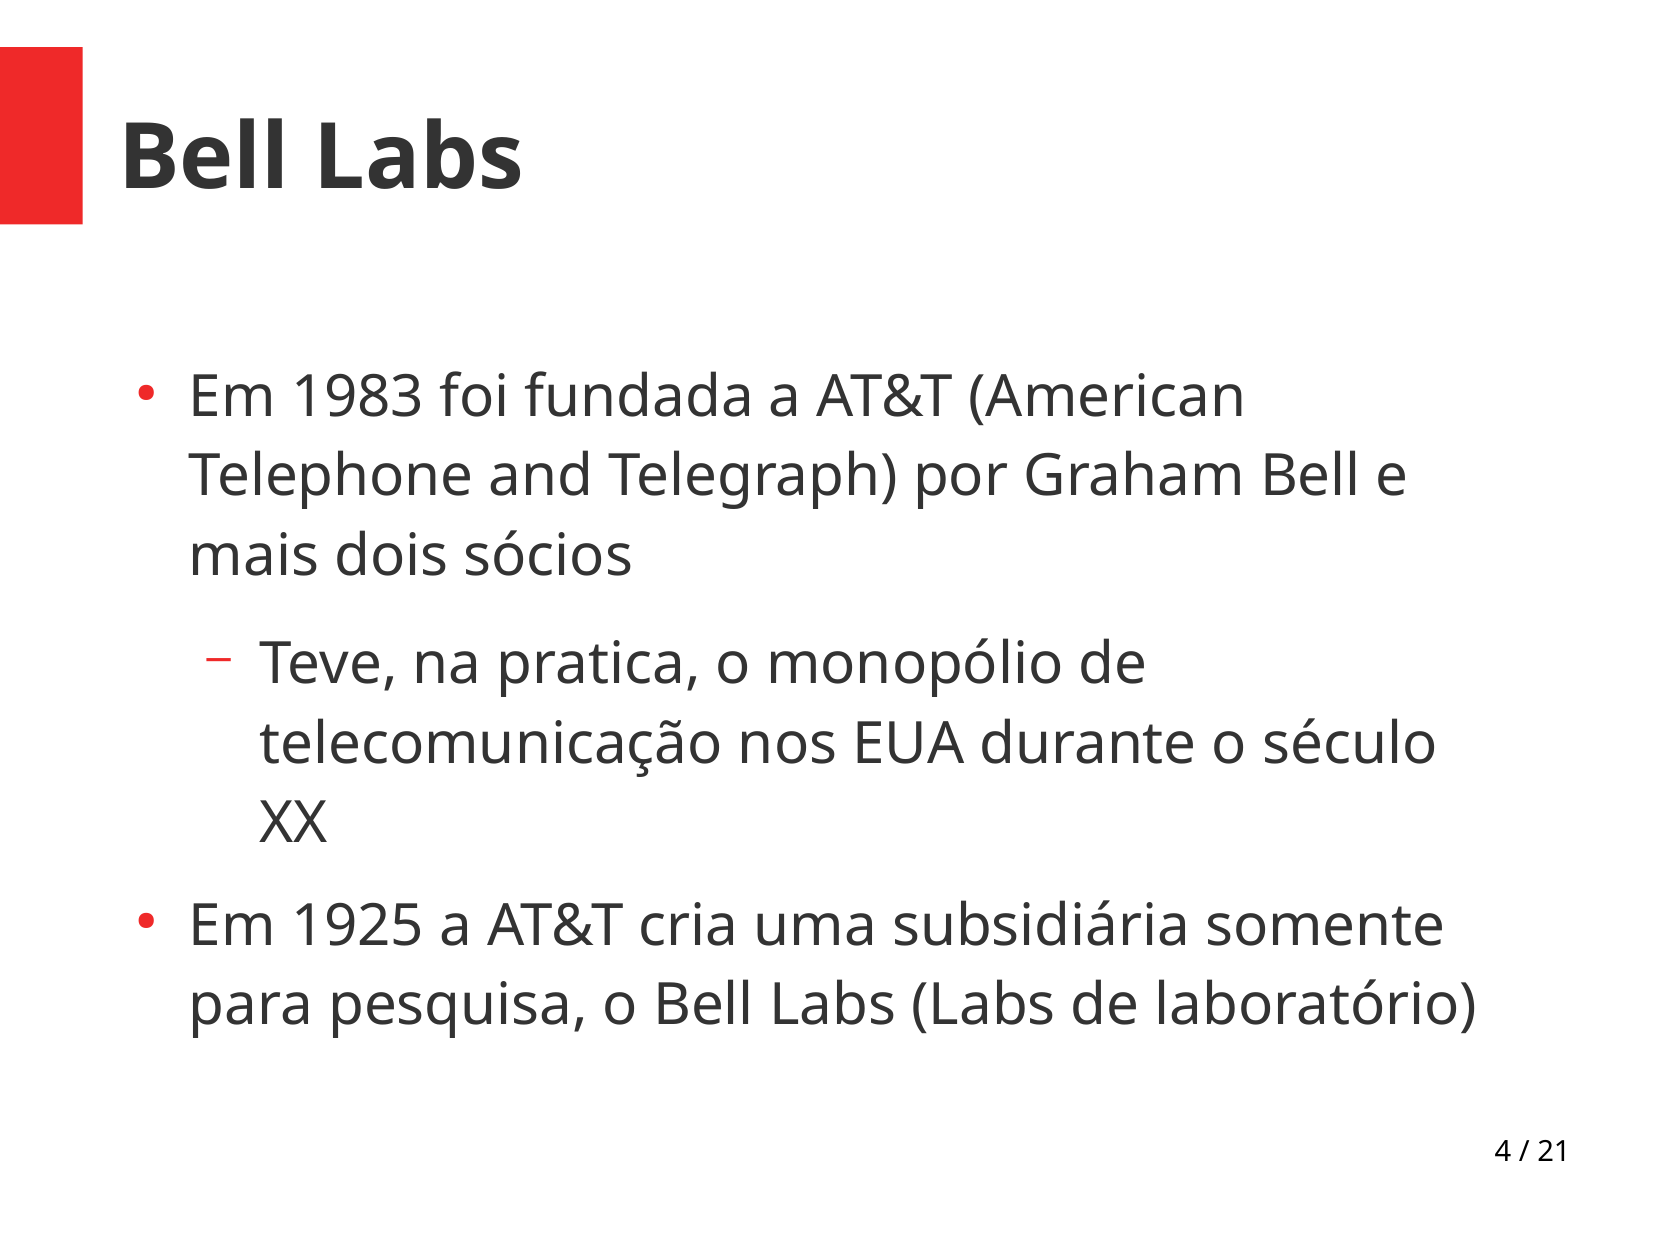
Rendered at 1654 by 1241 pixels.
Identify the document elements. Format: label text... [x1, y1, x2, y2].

title Bell Labs [118, 49, 1571, 257]
list Em 1983 foi fundada a AT&T (American Telephone and Telegraph) por Graham Bell e mais dois sócios Teve, na pratica, o monopólio de telecomunicação nos EUA durante o século XX Em 1925 a AT&T cria uma subsidiária somente para pesquisa, o Bell Labs (Labs de laboratório) [118, 354, 1536, 1074]
